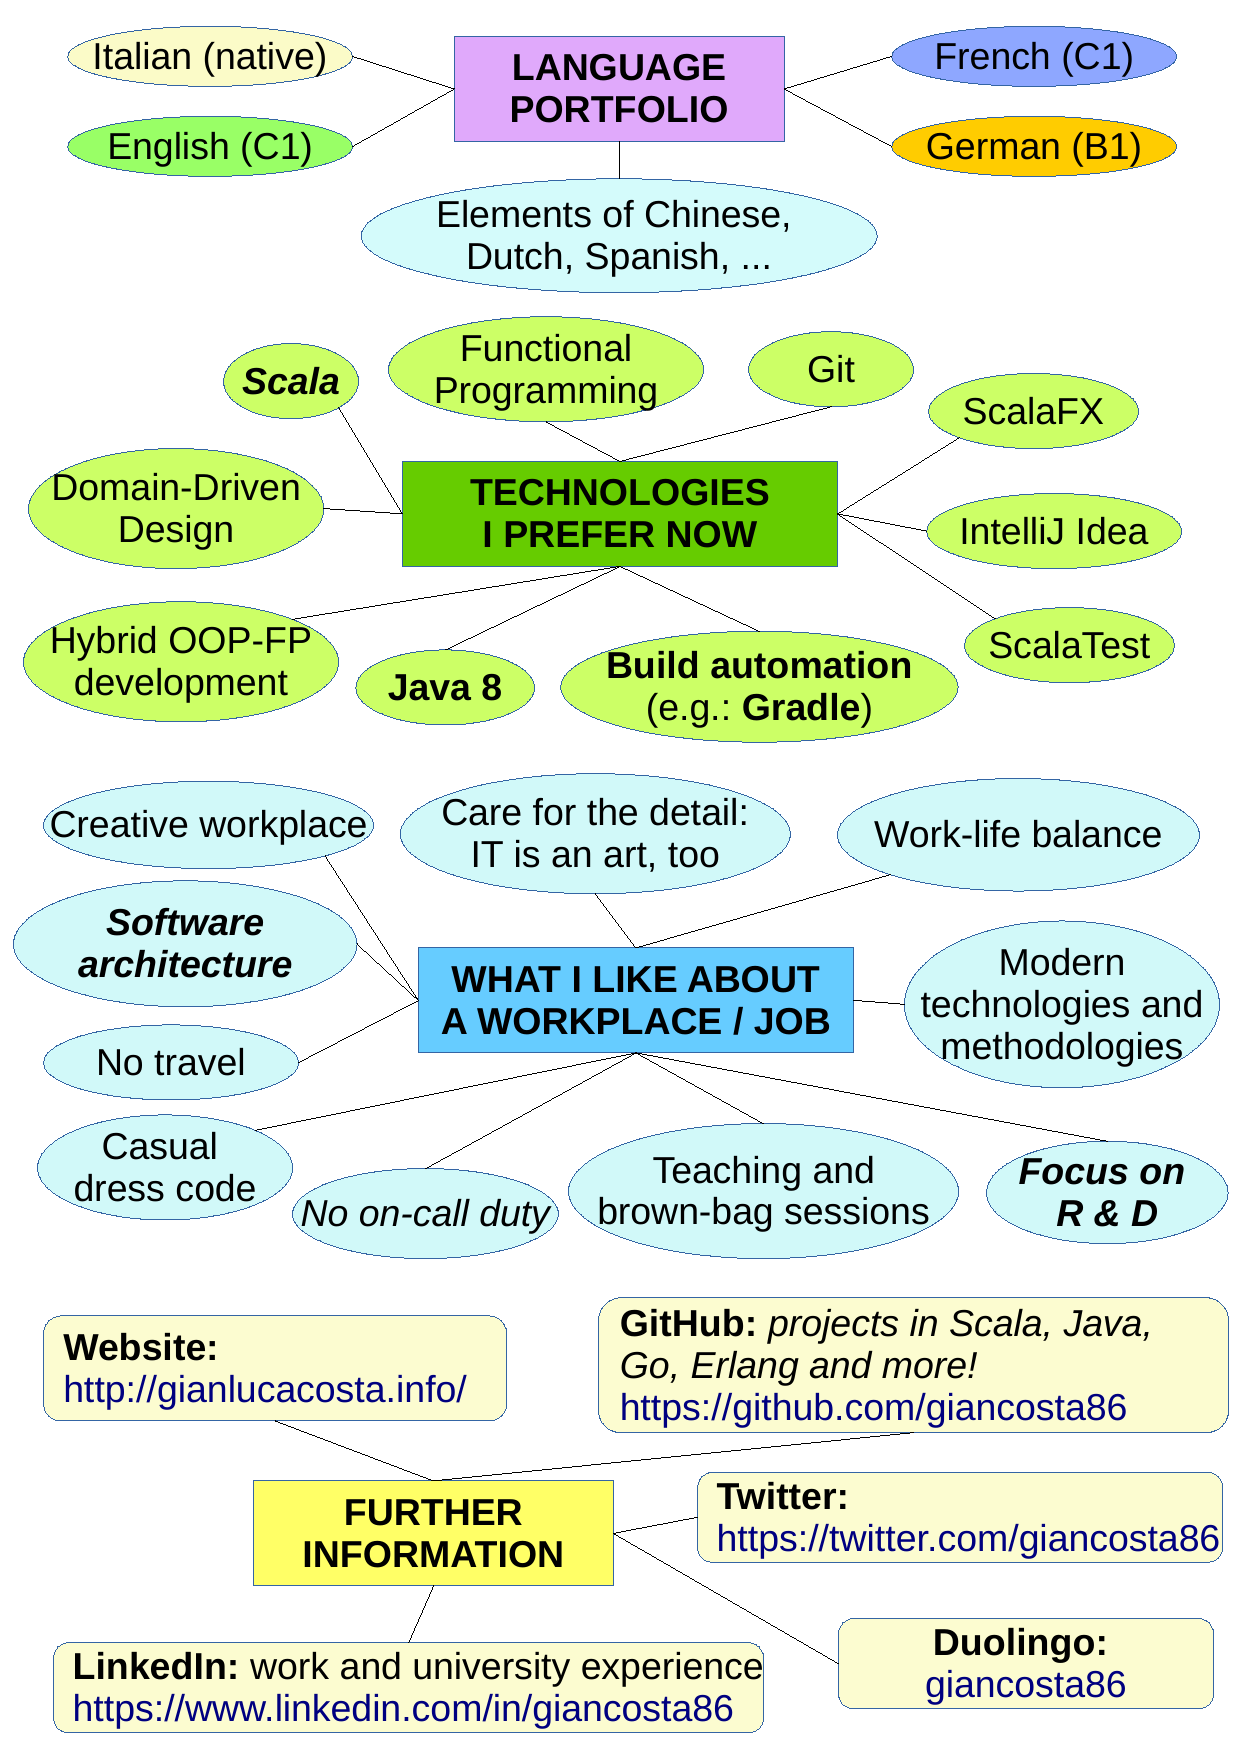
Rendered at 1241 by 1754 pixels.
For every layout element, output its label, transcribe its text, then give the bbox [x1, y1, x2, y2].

text_box Casual dress code [37, 1114, 293, 1220]
text_box Creative workplace [43, 781, 374, 869]
text_box Website: http://gianlucacosta.info/ [43, 1315, 507, 1421]
text_box Build automation (e.g.: Gradle) [560, 631, 959, 743]
text_box Care for the detail: IT is an art, too [400, 773, 791, 894]
text_box Domain-Driven Design [28, 448, 324, 569]
text_box Functional Programming [388, 316, 704, 422]
text_box ScalaTest [964, 607, 1175, 683]
text_box Elements of Chinese, Dutch, Spanish, ... [361, 178, 878, 293]
text_box Focus on R & D [986, 1141, 1229, 1244]
text_box Git [748, 331, 914, 407]
text_box No travel [43, 1024, 299, 1100]
text_box Hybrid OOP-FP development [23, 601, 339, 722]
text_box Java 8 [355, 649, 535, 725]
text_box No on-call duty [292, 1168, 559, 1259]
text_box English (C1) [67, 116, 353, 177]
text_box LinkedIn: work and university experience https://www.linkedin.com/in/giancosta86 [53, 1642, 764, 1733]
text_box GitHub: projects in Scala, Java, Go, Erlang and more! https://github.com/giancosta86 [598, 1297, 1229, 1433]
text_box Twitter: https://twitter.com/giancosta86 [697, 1472, 1223, 1563]
text_box WHAT I LIKE ABOUT A WORKPLACE / JOB [418, 947, 854, 1053]
text_box FURTHER INFORMATION [253, 1480, 614, 1586]
text_box Teaching and brown-bag sessions [568, 1123, 959, 1259]
text_box Work-life balance [837, 778, 1200, 892]
text_box Software architecture [13, 880, 357, 1007]
text_box Modern technologies and methodologies [904, 920, 1220, 1088]
text_box IntelliJ Idea [926, 493, 1182, 569]
text_box Scala [223, 343, 359, 419]
text_box Italian (native) [67, 26, 353, 87]
text_box LANGUAGE PORTFOLIO [454, 36, 785, 142]
text_box ScalaFX [928, 373, 1139, 449]
text_box TECHNOLOGIES I PREFER NOW [402, 461, 838, 567]
text_box Duolingo: giancosta86 [838, 1618, 1214, 1709]
text_box French (C1) [891, 26, 1177, 87]
text_box German (B1) [891, 116, 1177, 177]
